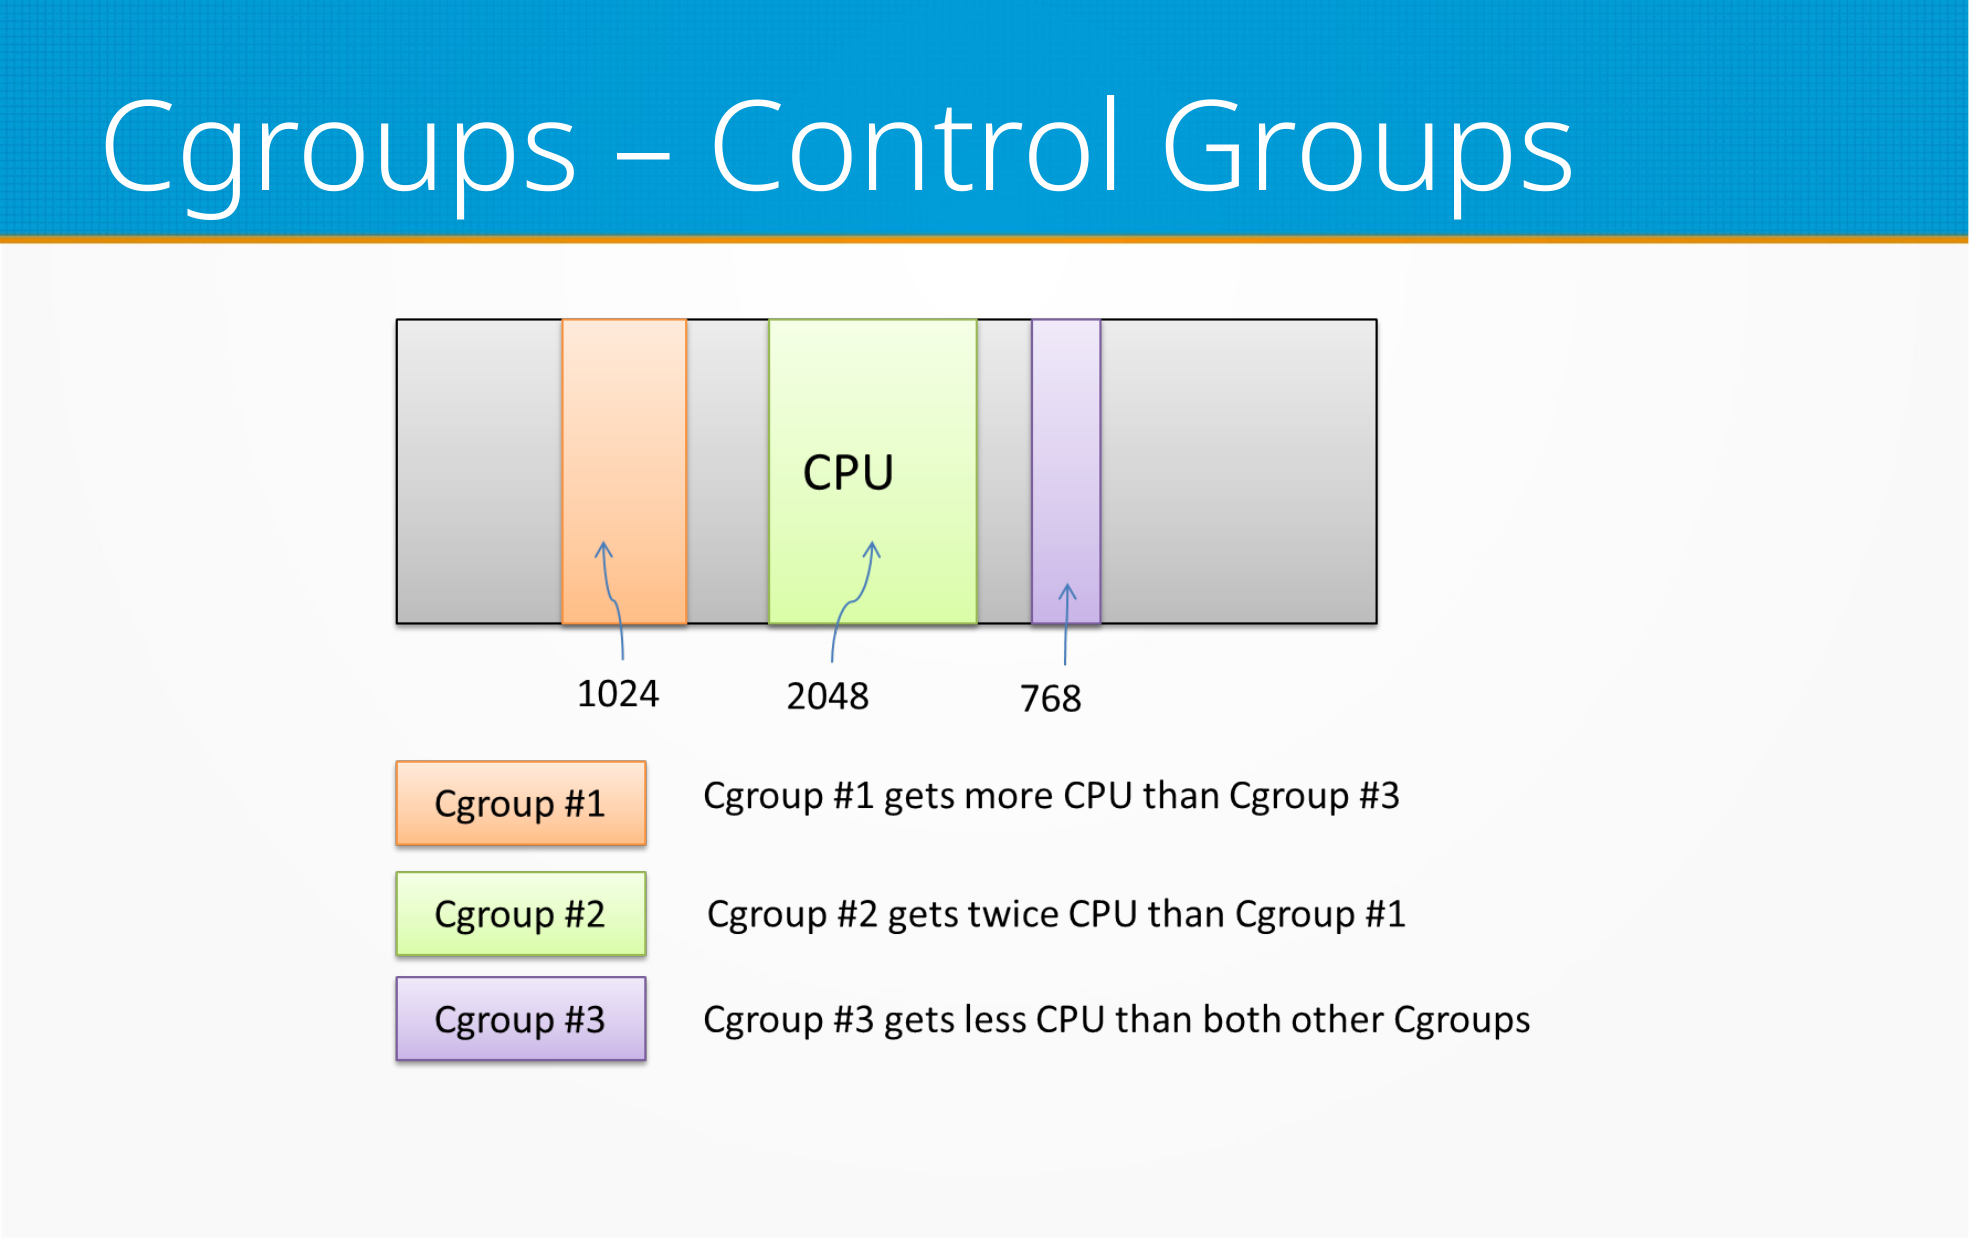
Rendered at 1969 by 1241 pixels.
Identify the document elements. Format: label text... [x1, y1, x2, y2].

title Cgroups – Control Groups [98, 19, 1870, 227]
picture [0, 233, 1969, 1241]
